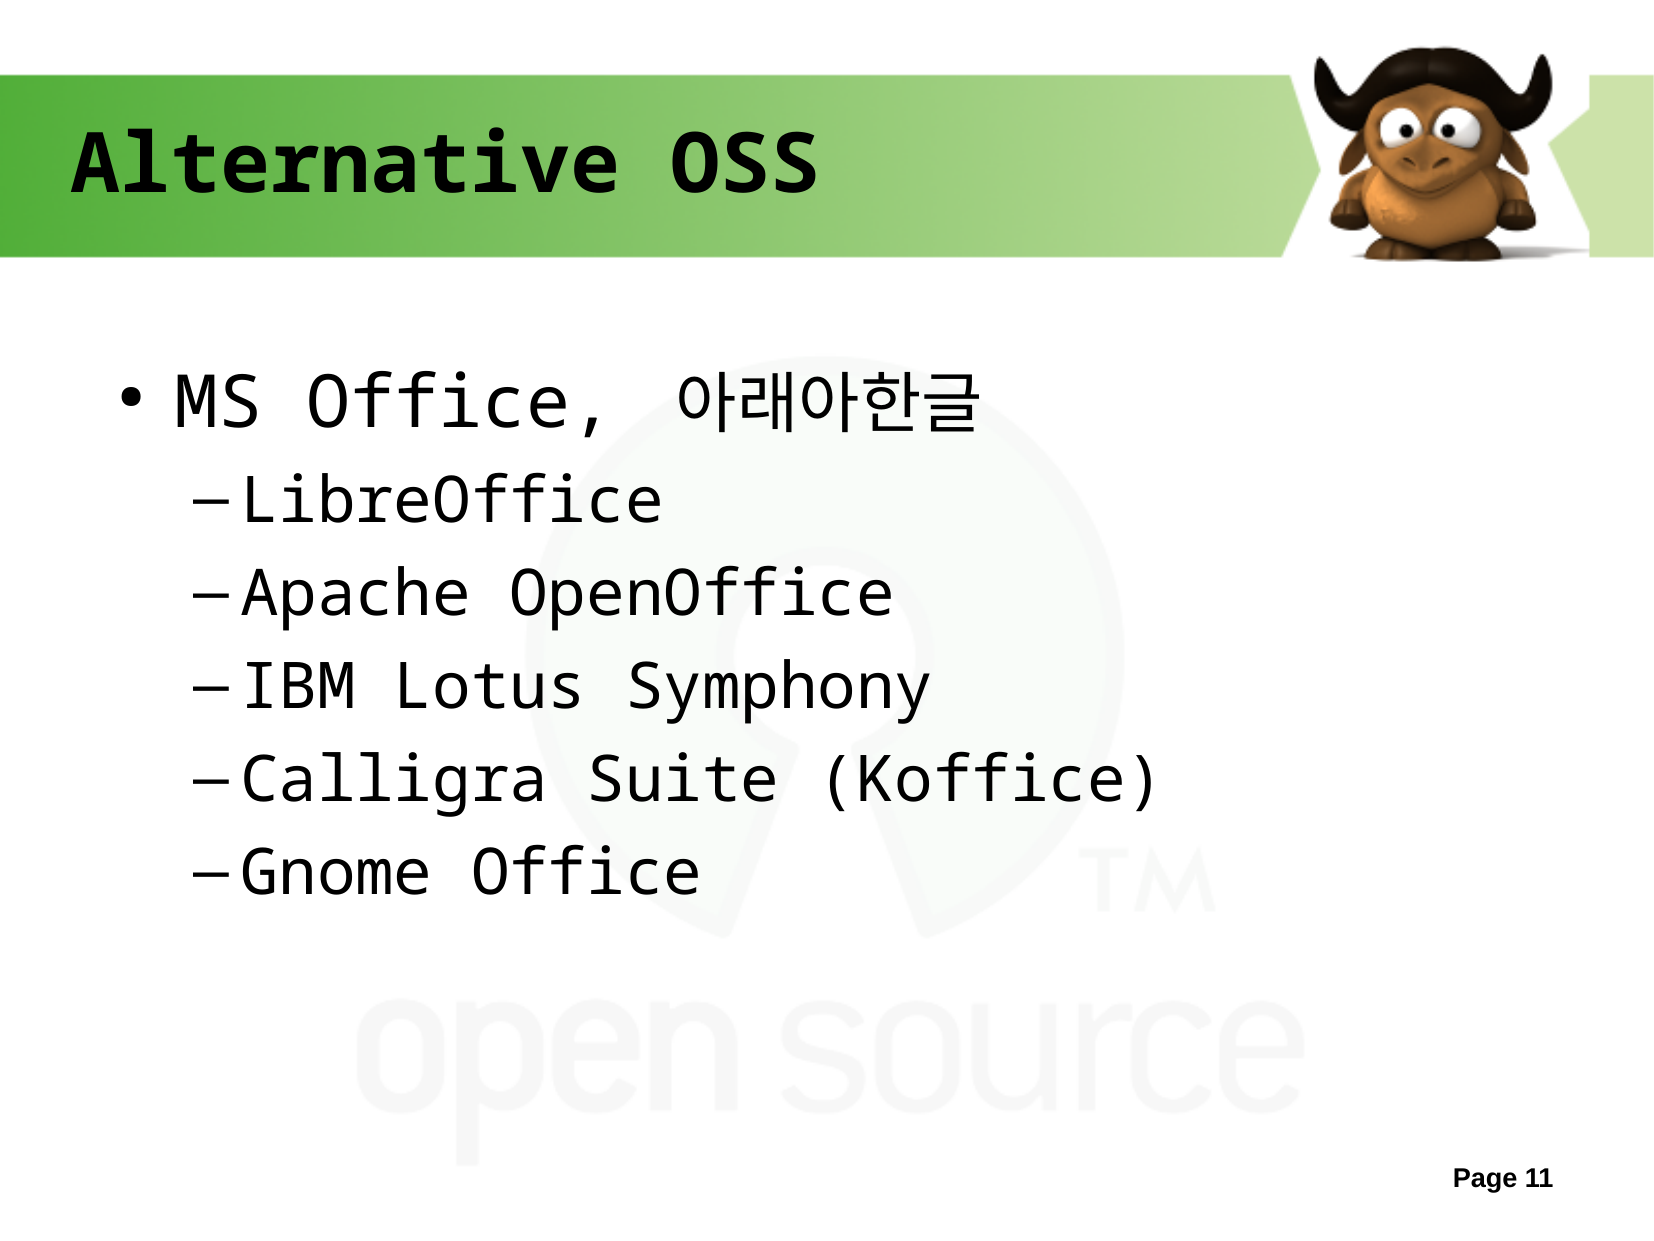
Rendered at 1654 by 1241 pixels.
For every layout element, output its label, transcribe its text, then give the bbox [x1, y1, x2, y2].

title Alternative OSS [70, 106, 1229, 213]
list MS Office, 아래아한글 LibreOffice Apache OpenOffice IBM Lotus Symphony Calligra Suite (Koffice) Gnome Office [118, 354, 1424, 1062]
picture [0, 0, 1654, 1241]
